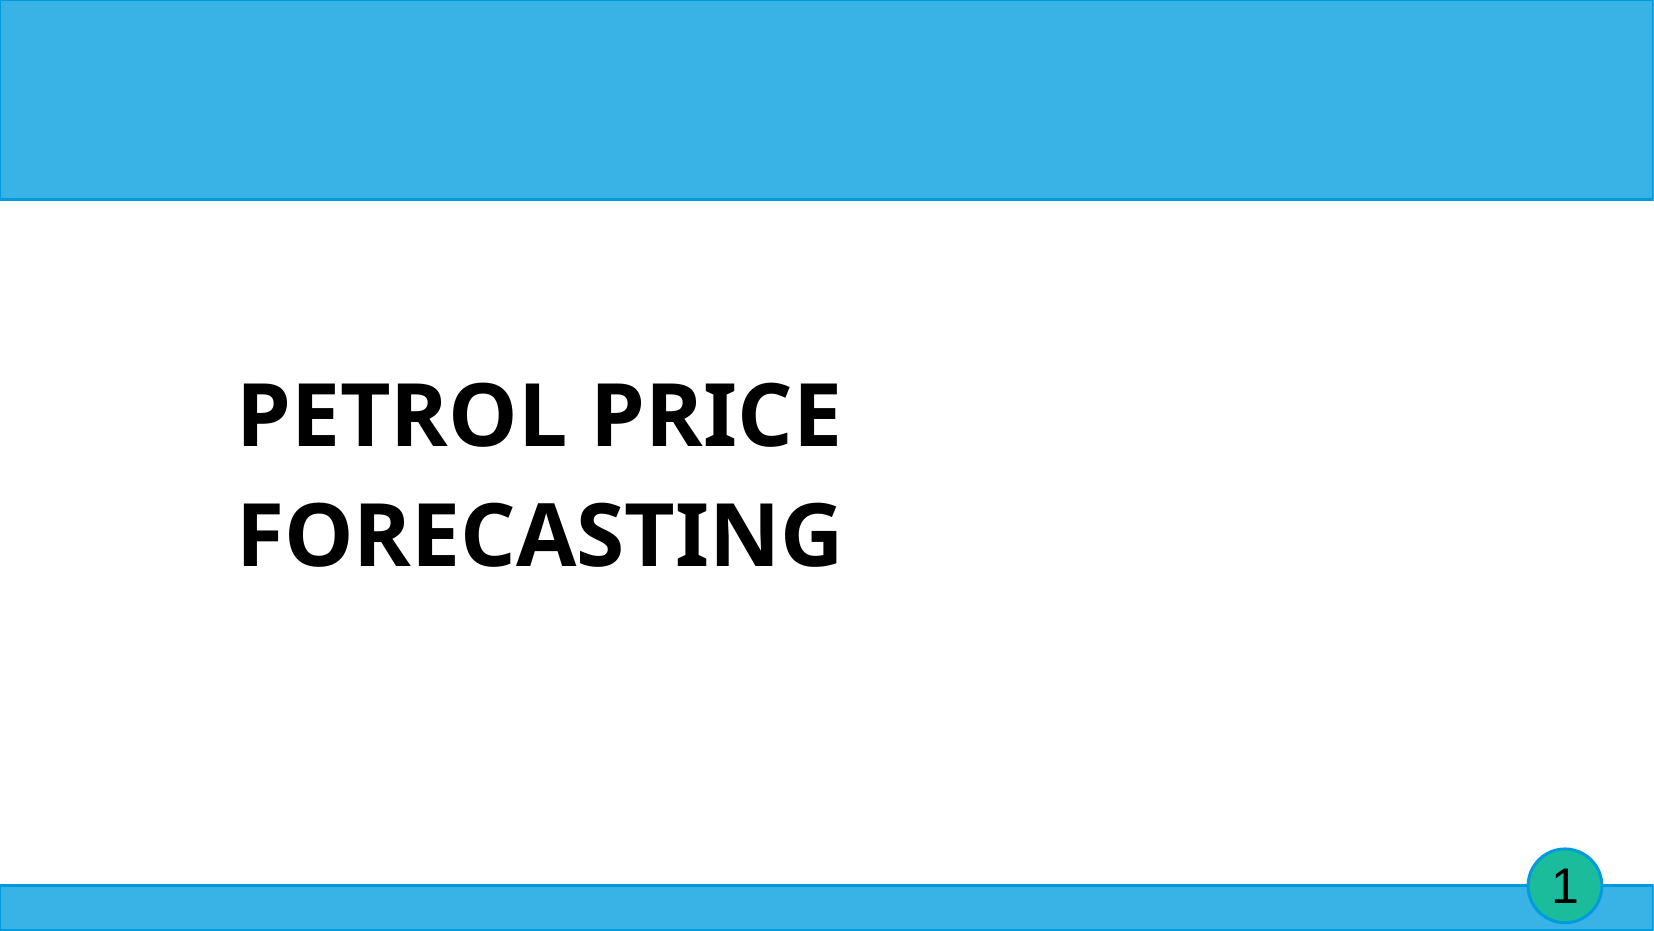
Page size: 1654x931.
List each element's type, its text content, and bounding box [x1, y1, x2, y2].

title PETROL PRICE FORECASTING [236, 362, 1447, 583]
